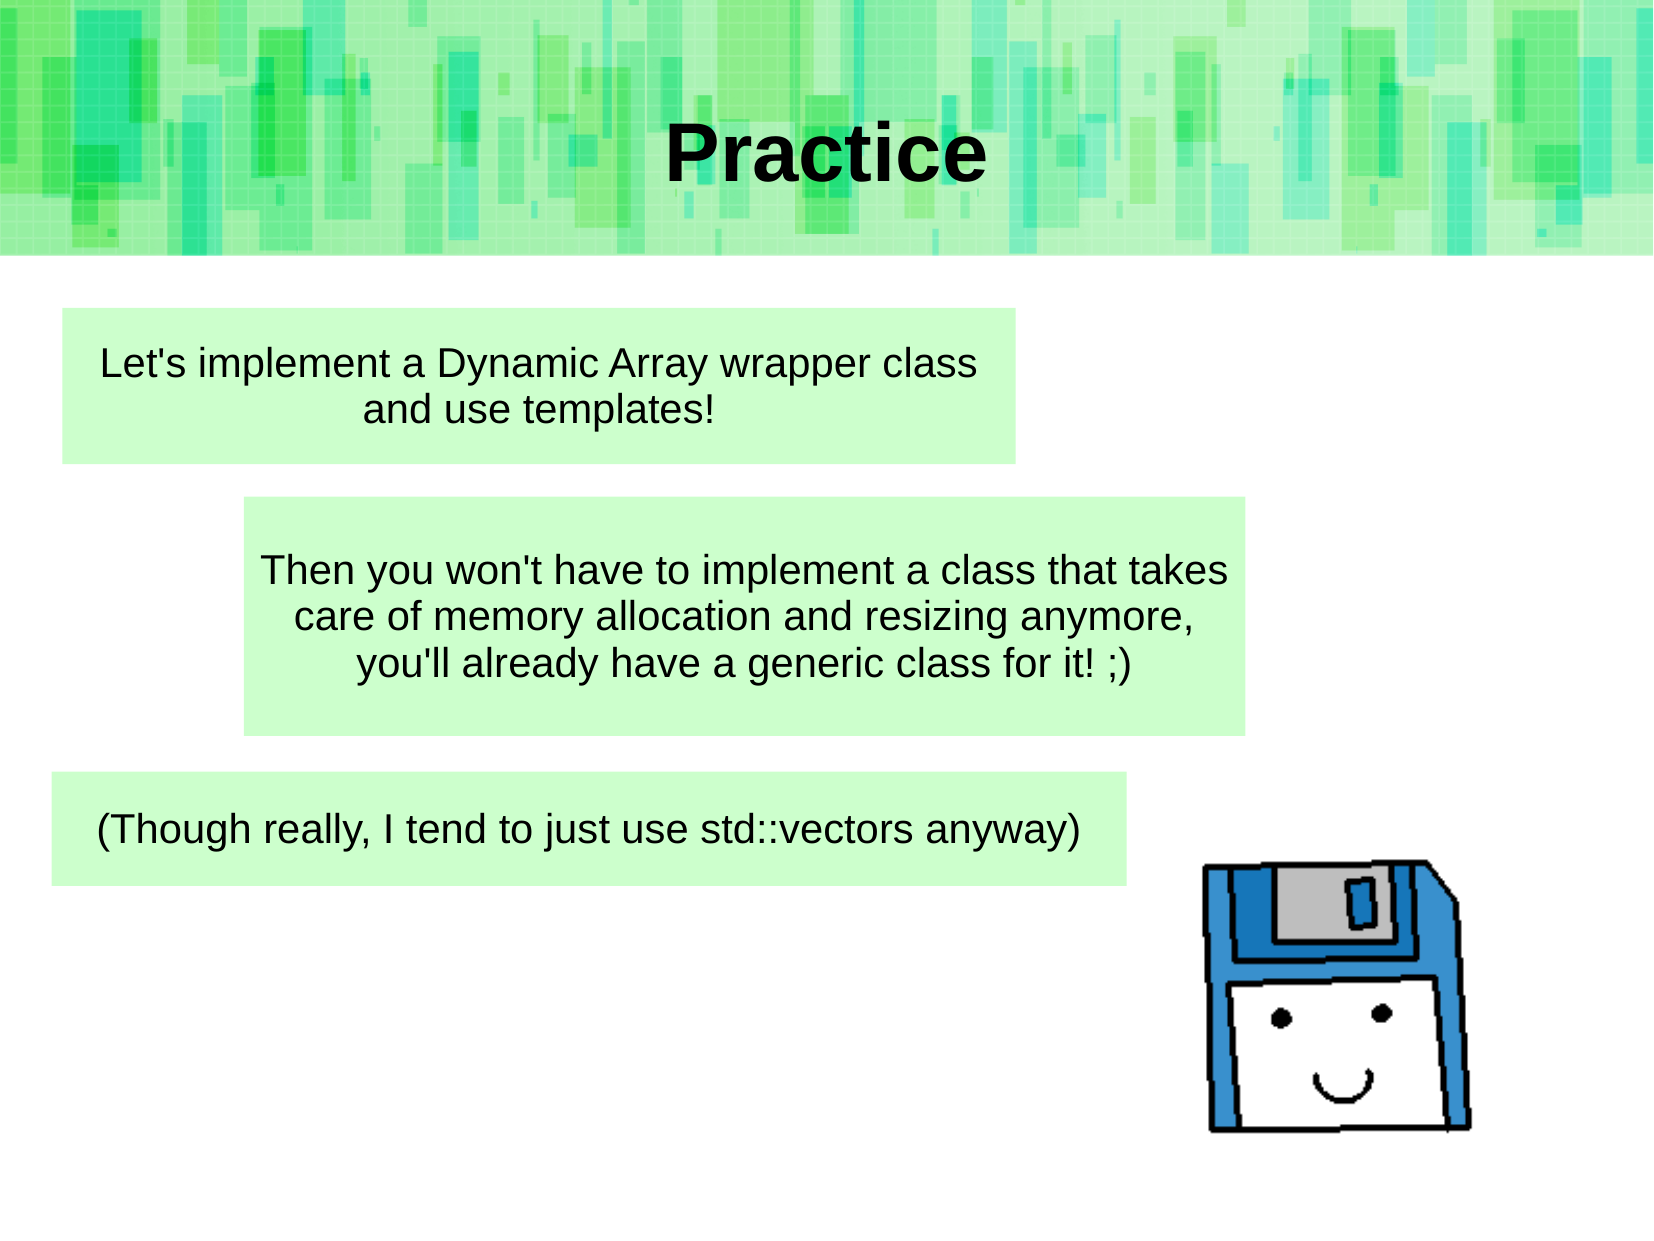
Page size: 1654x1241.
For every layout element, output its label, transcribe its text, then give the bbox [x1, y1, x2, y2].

text_box Let's implement a Dynamic Array wrapper class and use templates! [62, 307, 1016, 465]
text_box (Though really, I tend to just use std::vectors anyway) [51, 771, 1127, 886]
text_box Then you won't have to implement a class that takes care of memory allocation and resizing anymore, you'll already have a generic class for it! ;) [243, 496, 1246, 736]
picture [0, 0, 1654, 1241]
title Practice [82, 49, 1571, 257]
